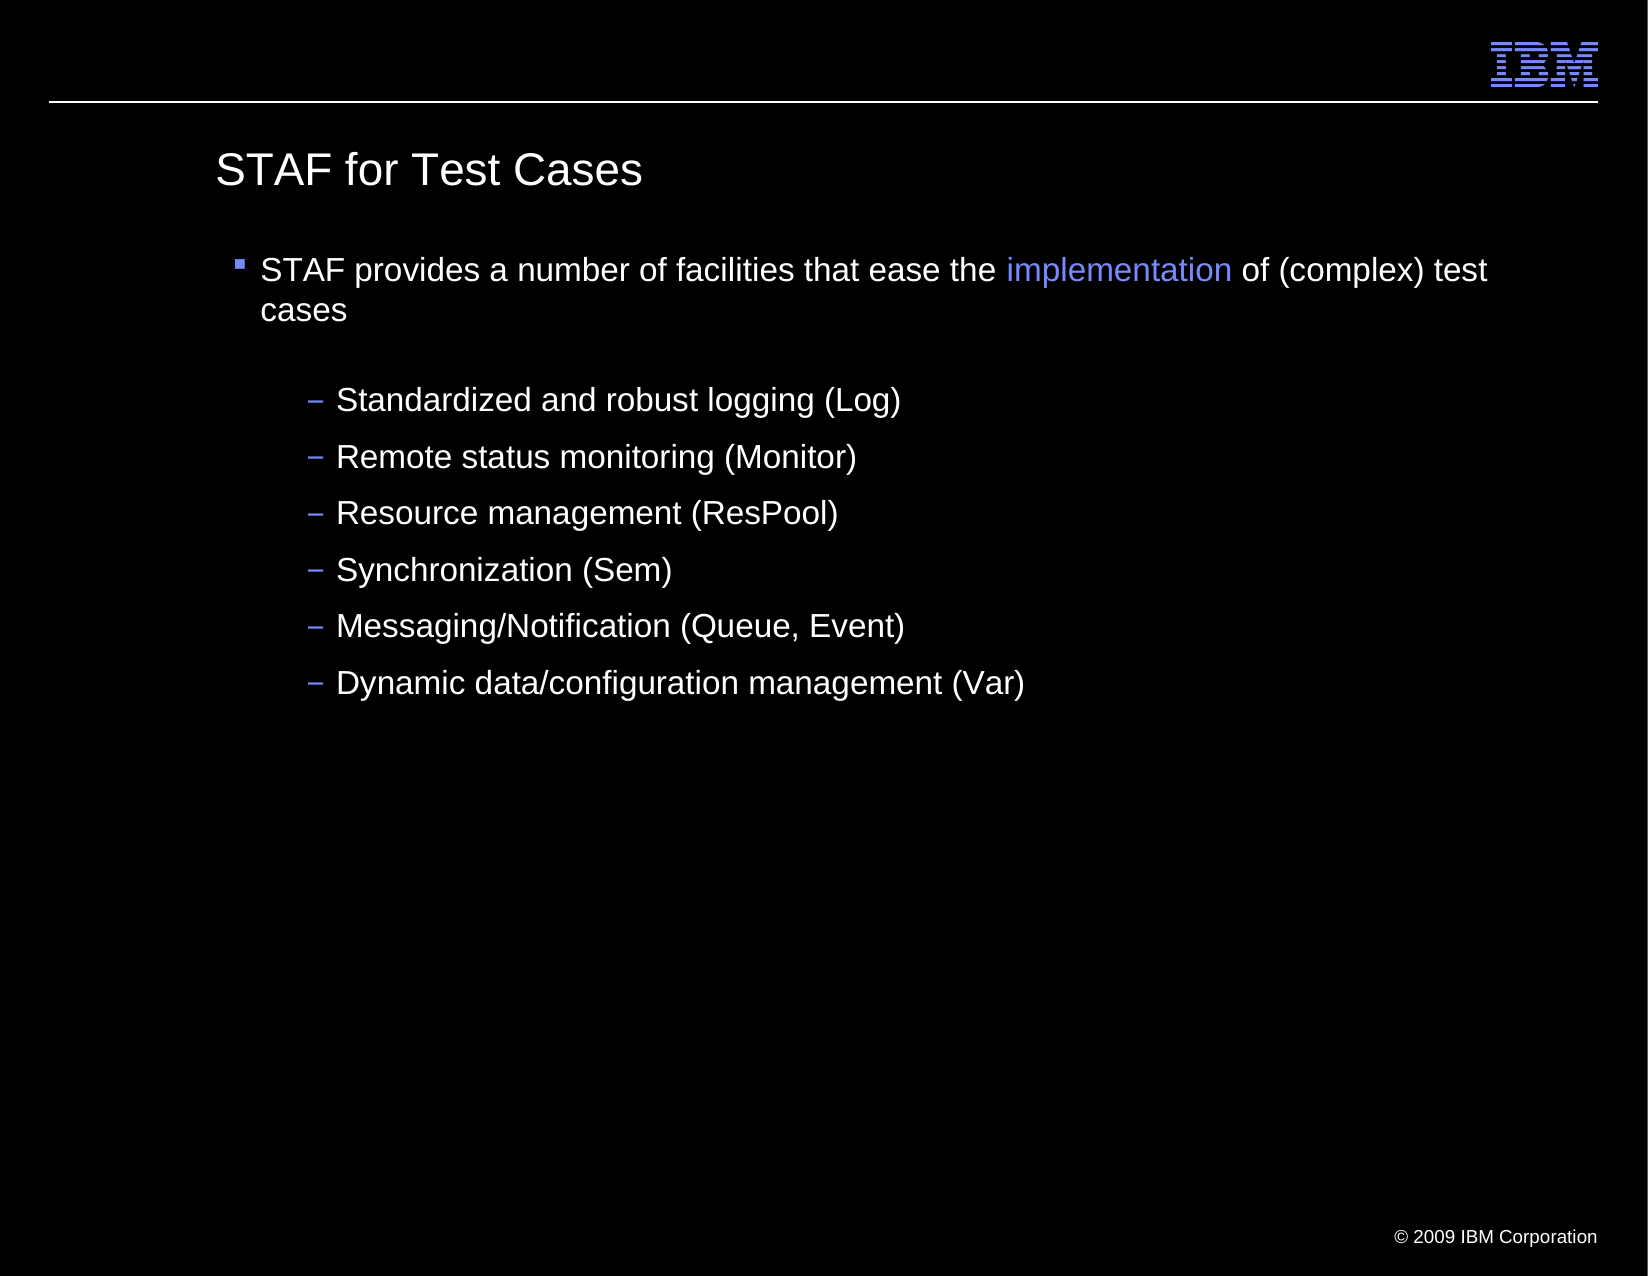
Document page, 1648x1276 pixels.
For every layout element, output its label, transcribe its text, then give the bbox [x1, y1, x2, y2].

text_box STAF provides a number of facilities that ease the implementation of (complex) test cases Standardized and robust logging (Log) Remote status monitoring (Monitor) Resource management (ResPool) Synchronization (Sem) Messaging/Notification (Queue, Event) Dynamic data/configuration management (Var) [232, 248, 1582, 1188]
title STAF for Test Cases [198, 137, 1648, 231]
picture [1491, 42, 1598, 87]
